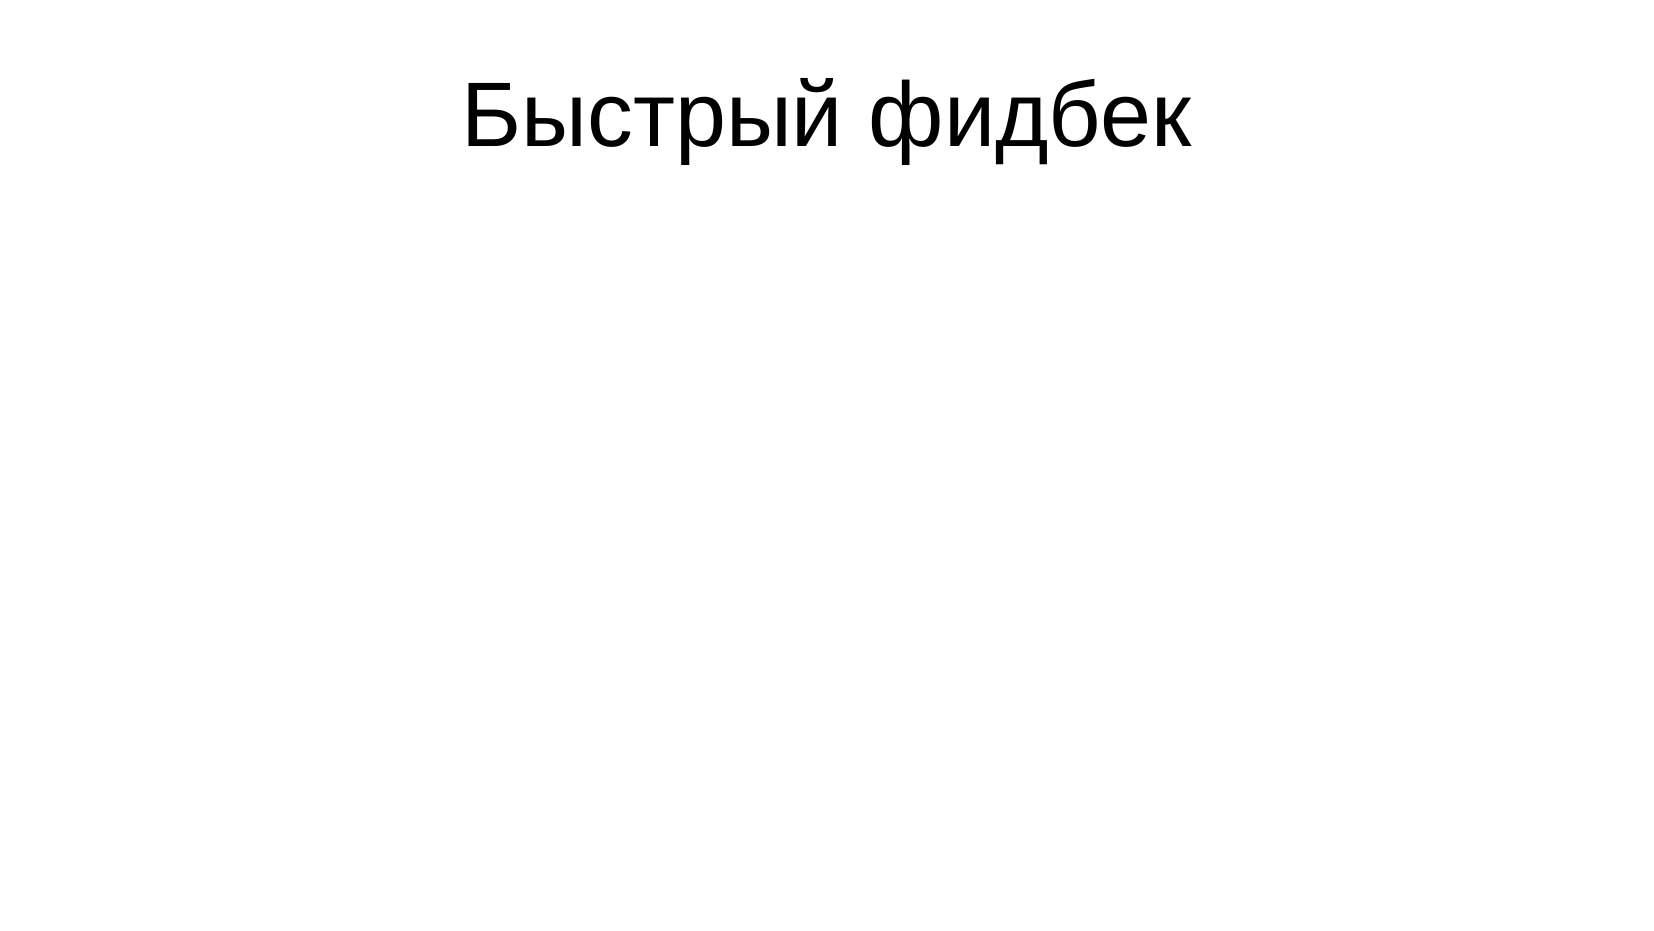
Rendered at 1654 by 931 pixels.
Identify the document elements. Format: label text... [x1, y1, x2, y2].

title Быстрый фидбек [82, 37, 1571, 193]
